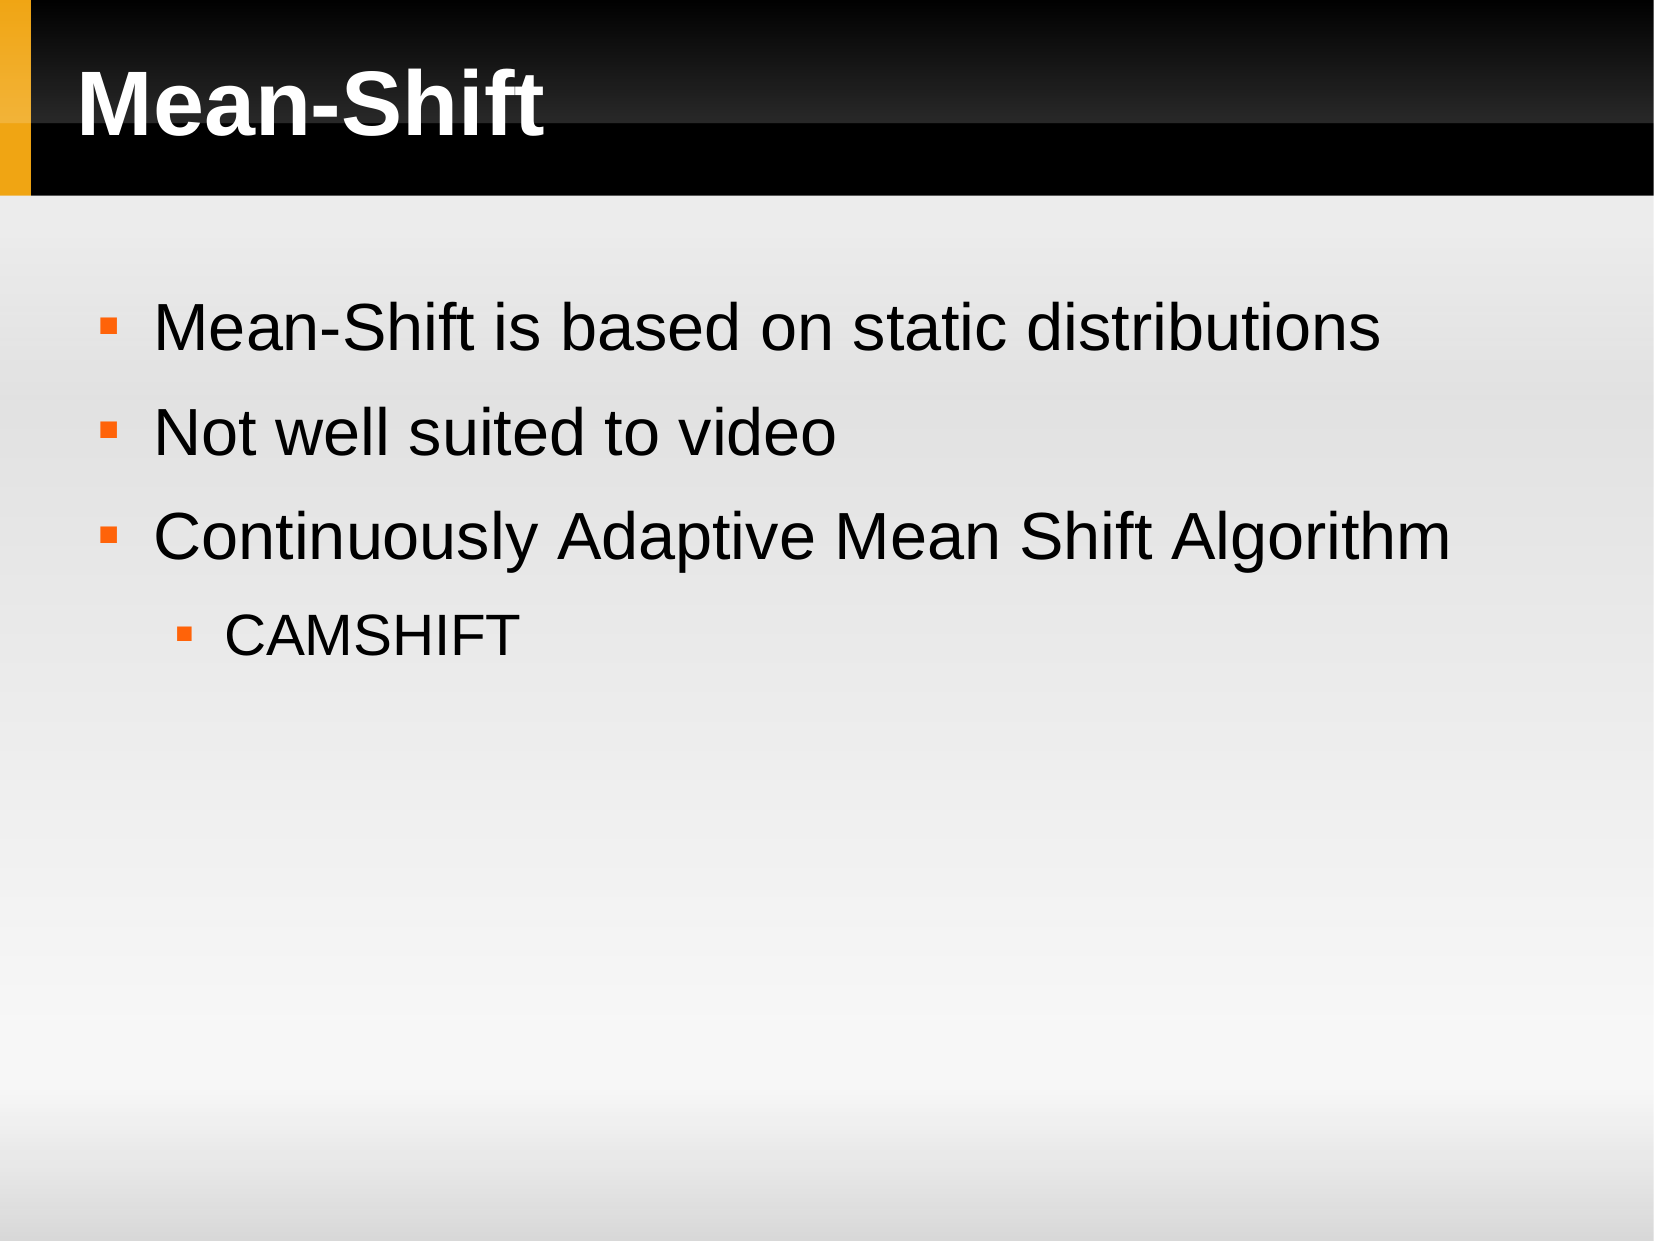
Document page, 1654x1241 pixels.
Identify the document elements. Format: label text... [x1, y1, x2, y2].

picture [0, 0, 1654, 1241]
title Mean-Shift [76, 0, 1565, 208]
list Mean-Shift is based on static distributions Not well suited to video Continuously Adaptive Mean Shift Algorithm CAMSHIFT [82, 290, 1571, 1109]
